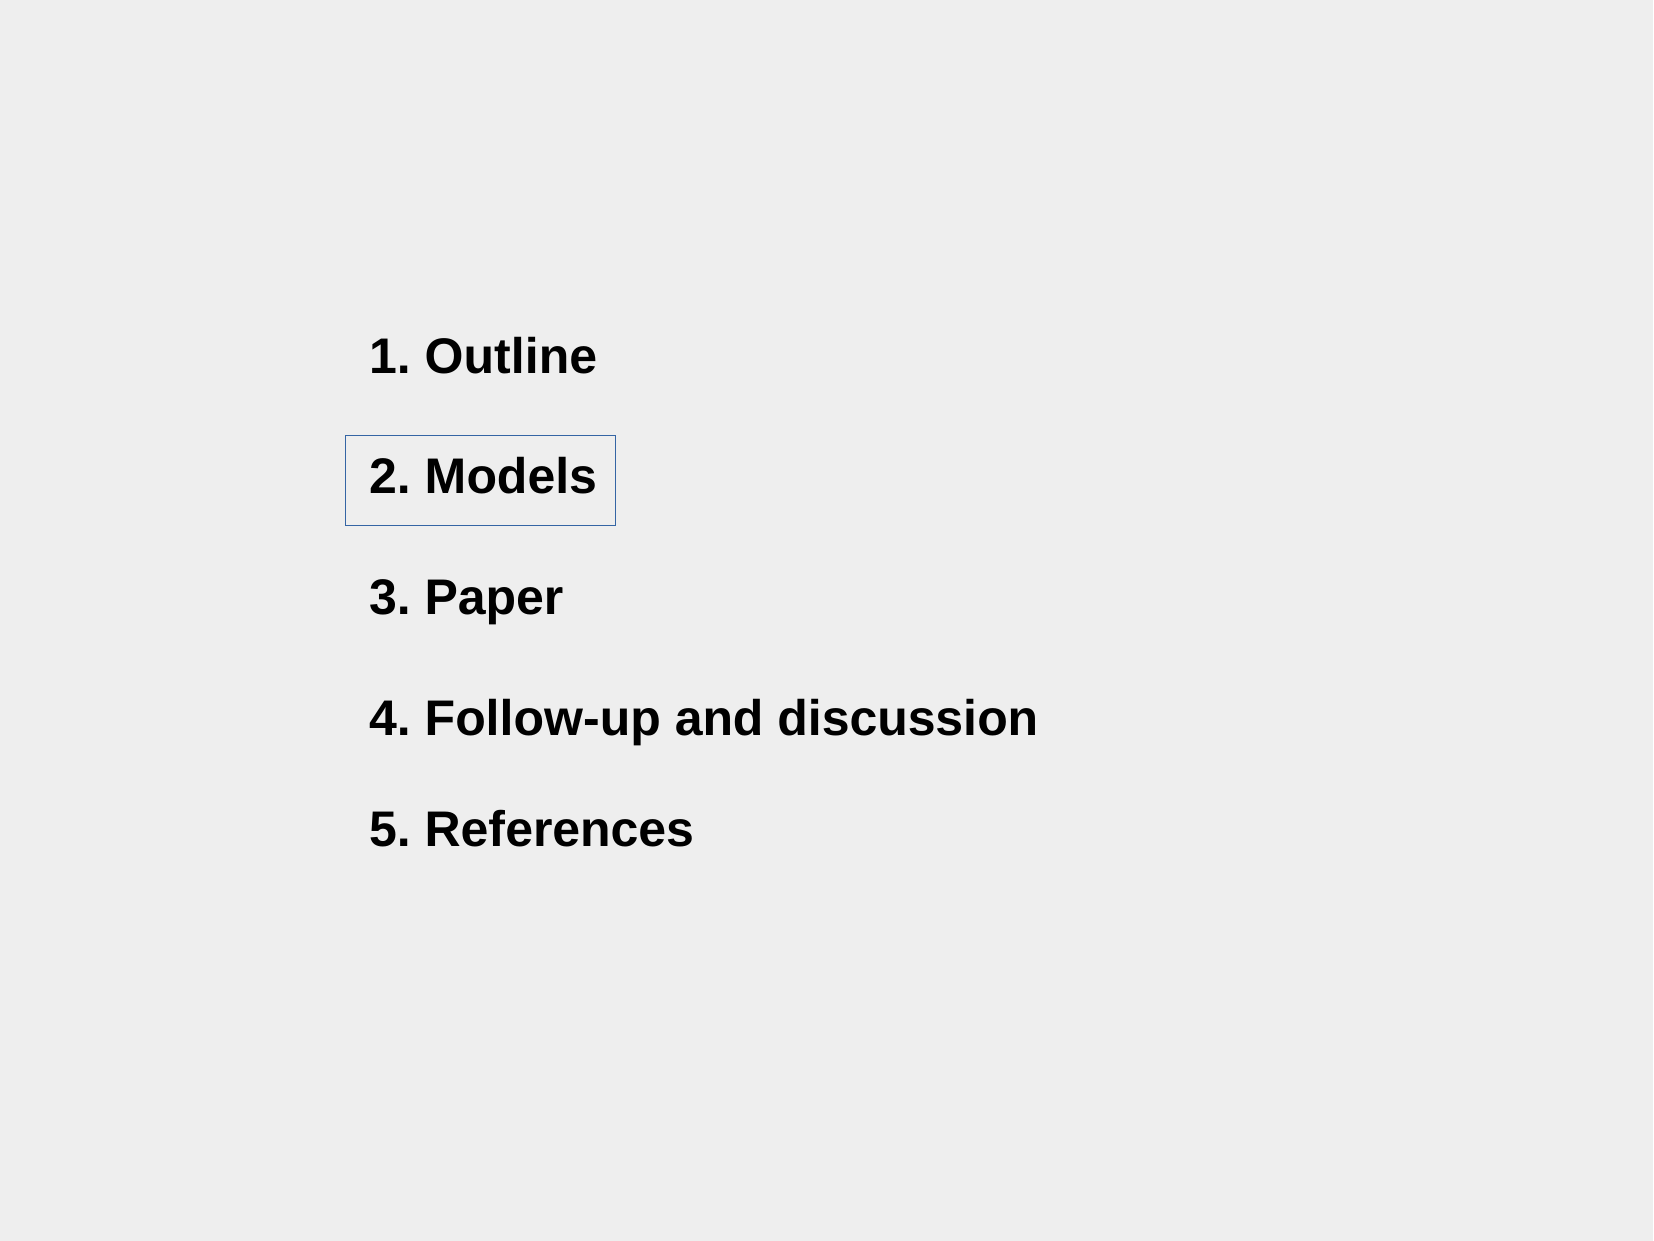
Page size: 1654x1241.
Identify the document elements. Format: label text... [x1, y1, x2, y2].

subtitle 1. Outline 2. Models 3. Paper 4. Follow-up and discussion 5. References [75, 90, 1563, 1096]
text_box [345, 435, 616, 526]
